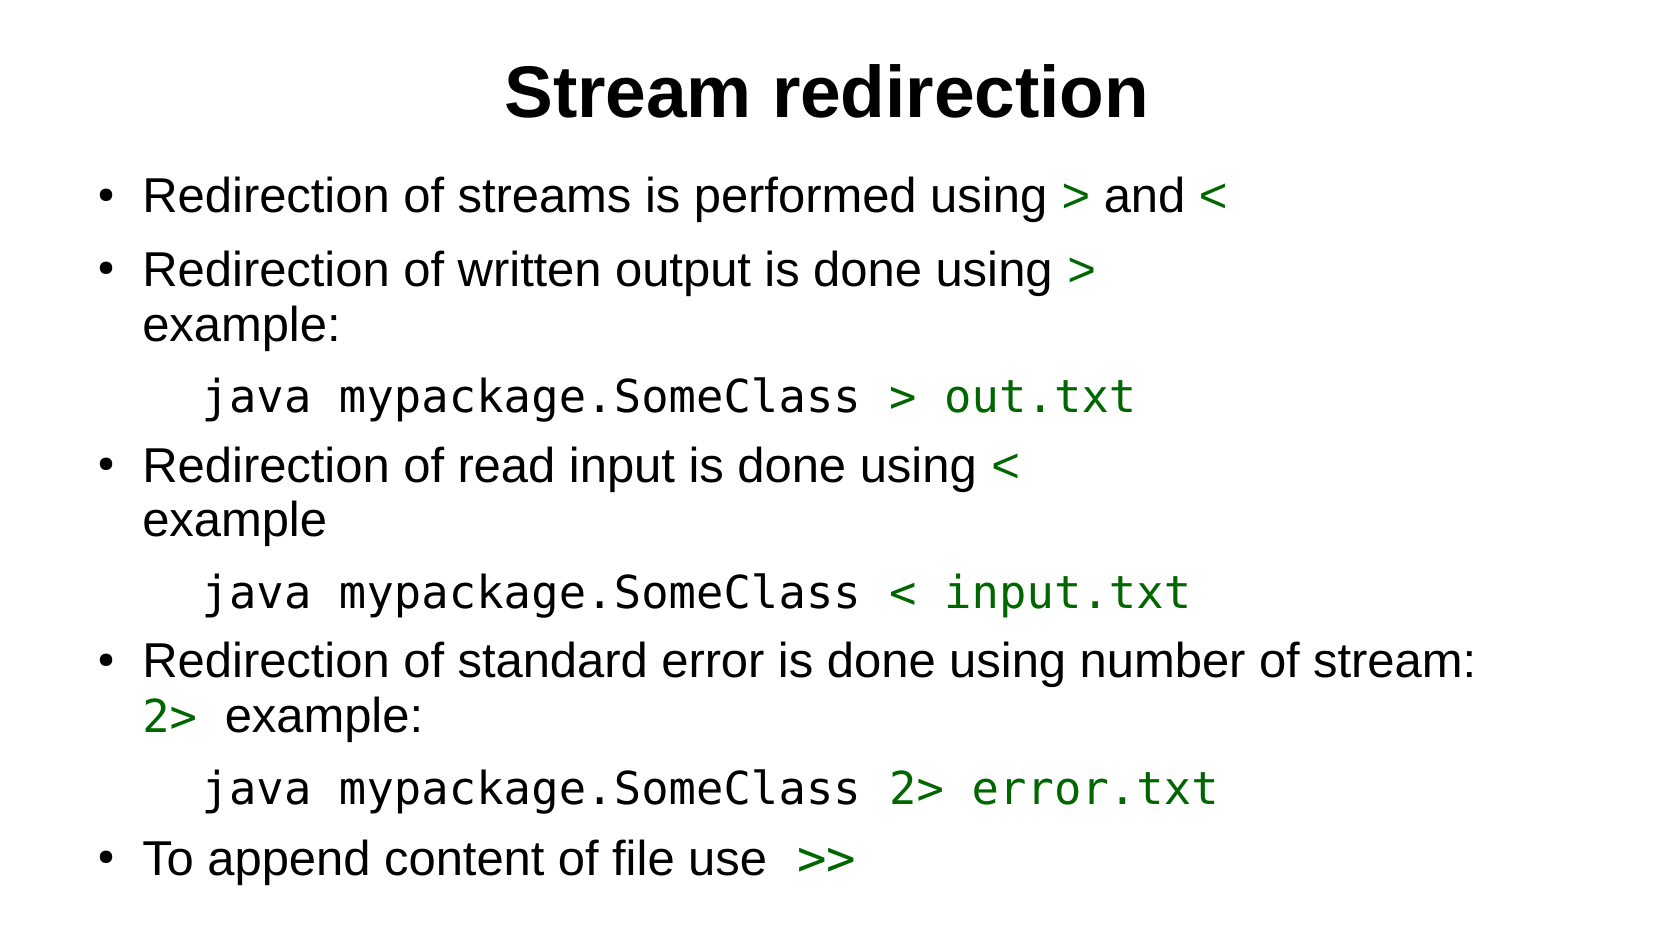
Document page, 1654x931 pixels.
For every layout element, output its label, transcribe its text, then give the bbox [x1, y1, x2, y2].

title Stream redirection [82, 37, 1571, 147]
list Redirection of streams is performed using > and < Redirection of written output is done using > example: java mypackage.SomeClass > out.txt Redirection of read input is done using < example java mypackage.SomeClass < input.txt Redirection of standard error is done using number of stream: 2> example: java mypackage.SomeClass 2> error.txt To append content of file use >> [82, 168, 1538, 889]
